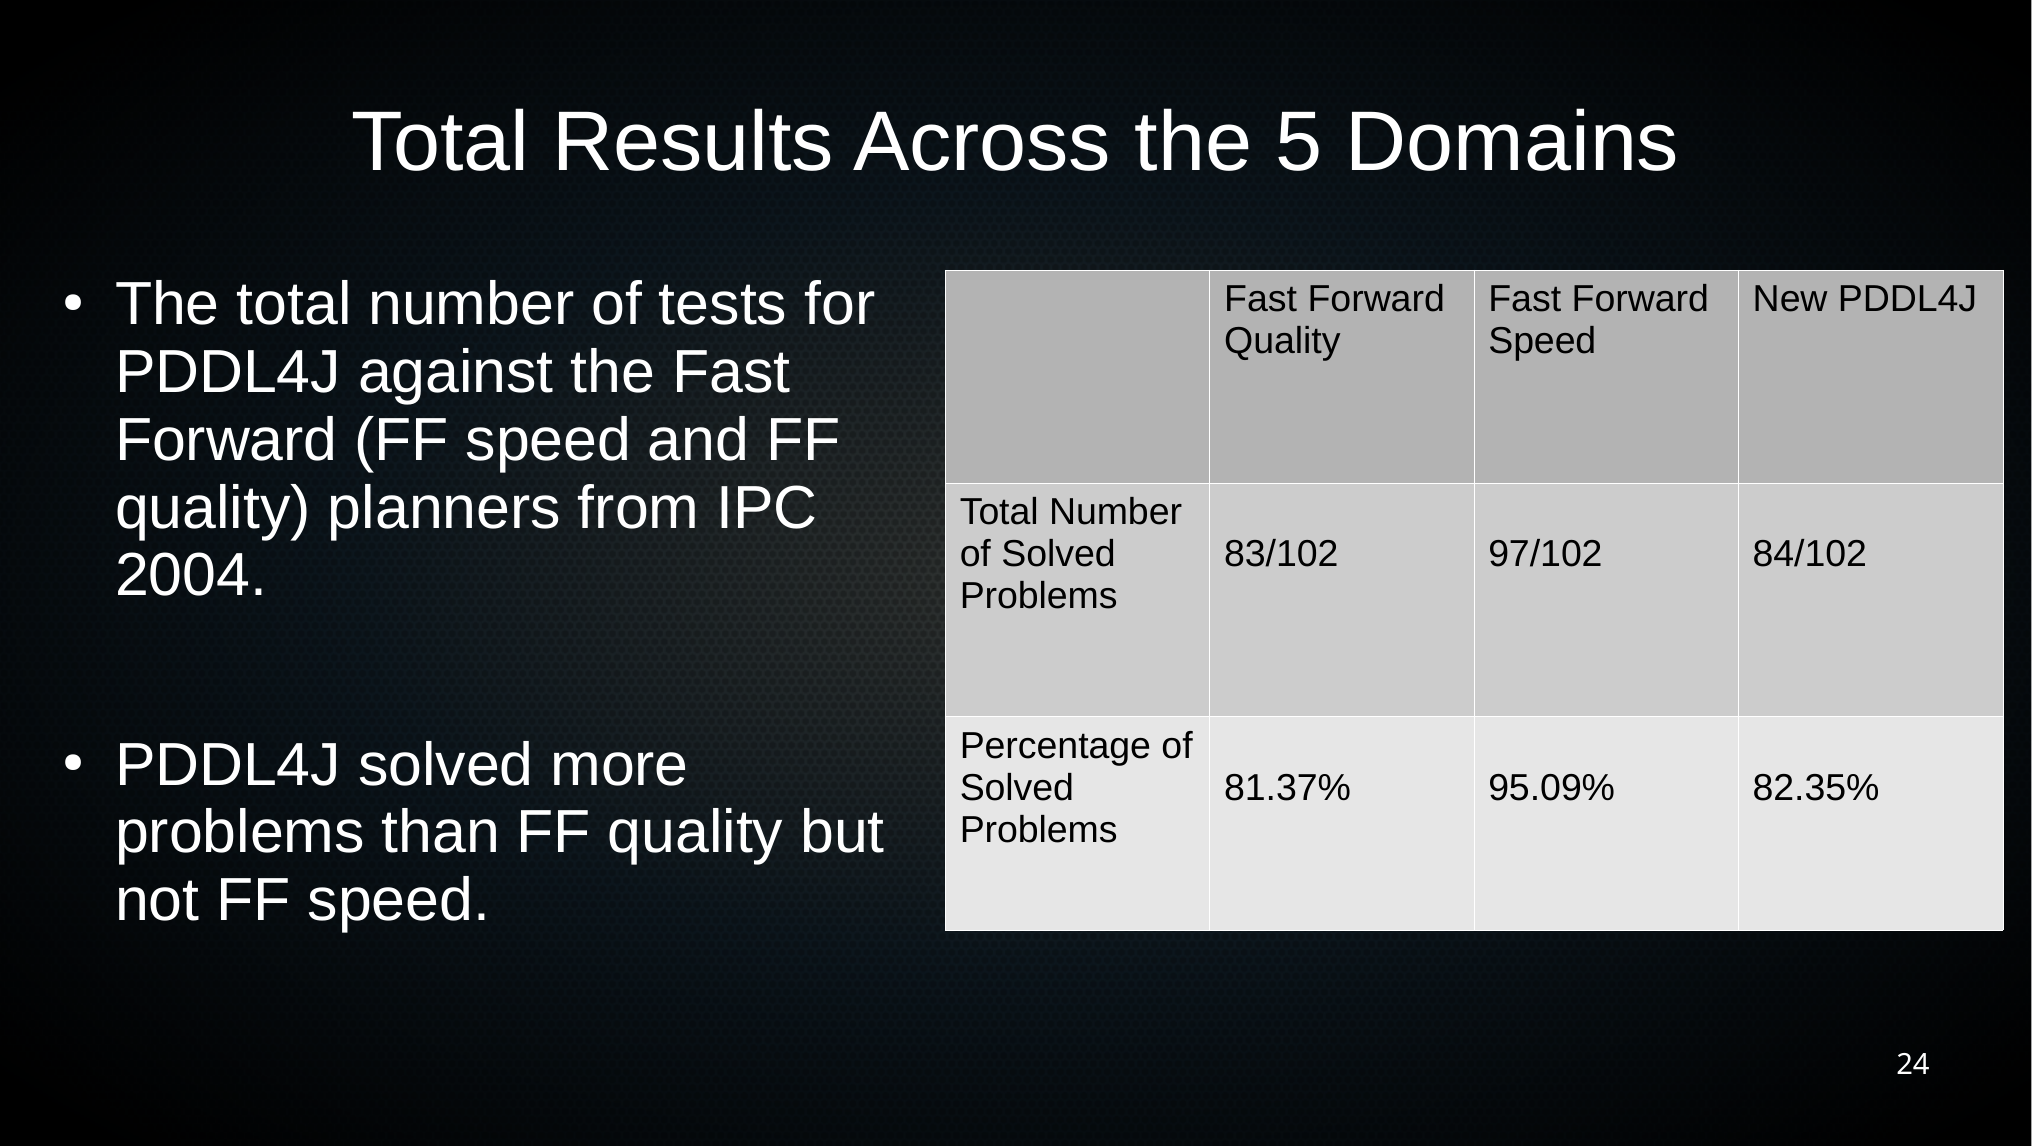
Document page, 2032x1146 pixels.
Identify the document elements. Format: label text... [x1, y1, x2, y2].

table_header [946, 271, 1209, 483]
table_cell Percentage of Solved Problems [946, 717, 1209, 930]
table_cell 84/102 [1739, 484, 2003, 716]
table_cell 82.35% [1739, 717, 2003, 930]
table_header Fast Forward Quality [1210, 271, 1474, 483]
table_cell Total Number of Solved Problems [946, 484, 1209, 716]
table_cell 95.09% [1475, 717, 1738, 930]
table_header Fast Forward Speed [1475, 271, 1738, 483]
table_cell 81.37% [1210, 717, 1474, 930]
table_cell 83/102 [1210, 484, 1474, 716]
picture [0, 0, 2032, 1146]
table_cell 97/102 [1475, 484, 1738, 716]
list The total number of tests for PDDL4J against the Fast Forward (FF speed and FF quality) planners from IPC 2004. PDDL4J solved more problems than FF quality but not FF speed. [45, 270, 918, 935]
title Total Results Across the 5 Domains [101, 45, 1930, 237]
table_header New PDDL4J [1739, 271, 2003, 483]
